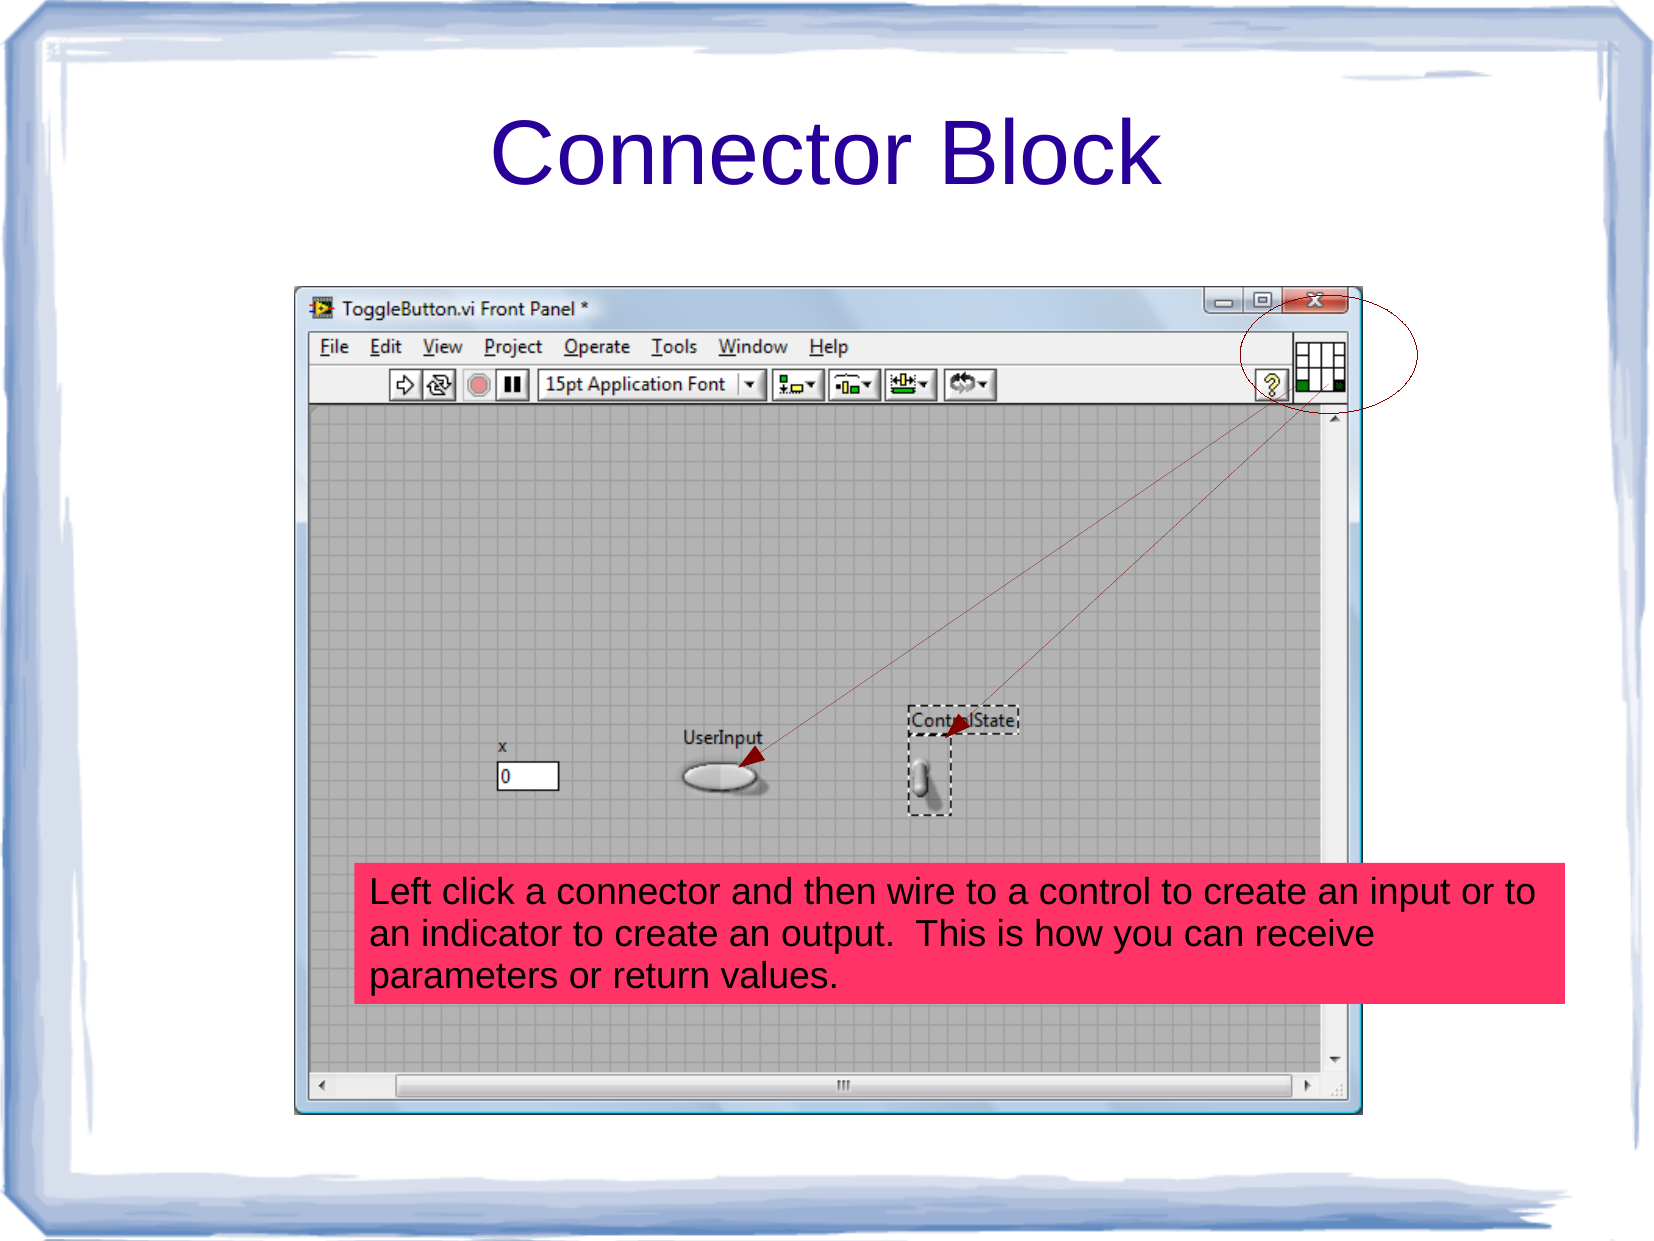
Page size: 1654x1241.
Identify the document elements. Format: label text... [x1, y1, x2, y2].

title Connector Block [82, 56, 1571, 250]
picture [0, 0, 1654, 1241]
text_box [1240, 295, 1418, 414]
text_box Left click a connector and then wire to a control to create an input or to an indicator to create an output. This is how you can receive parameters or return values. [354, 862, 1565, 1004]
